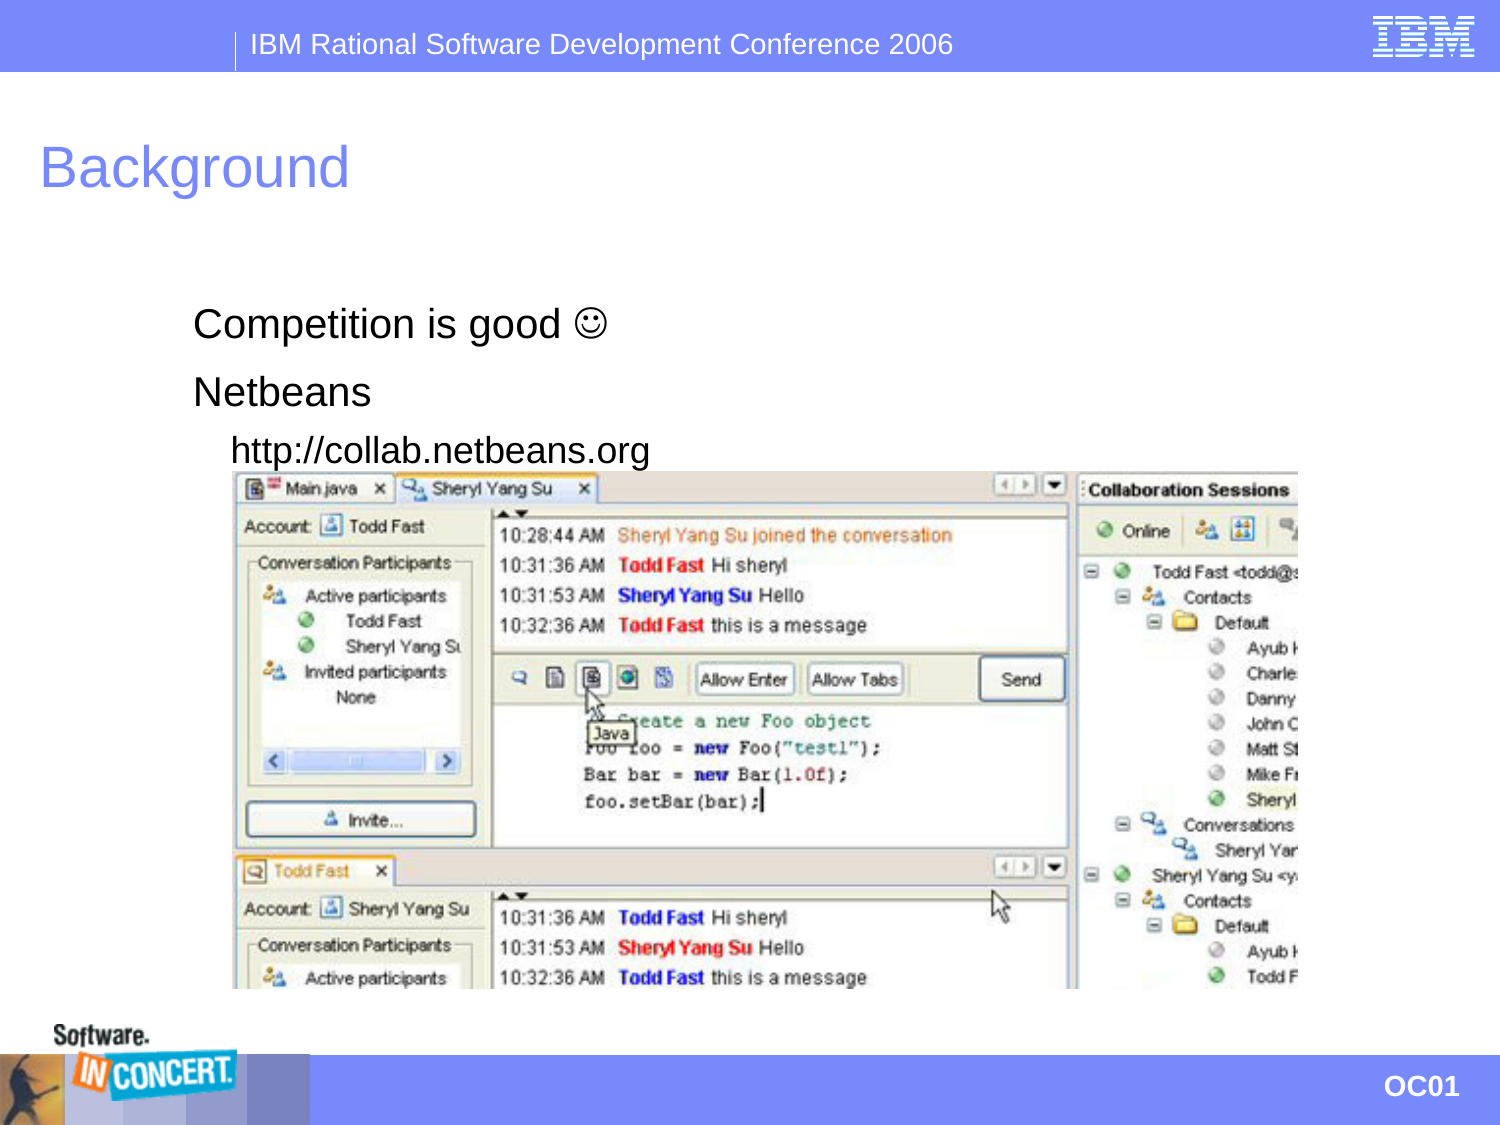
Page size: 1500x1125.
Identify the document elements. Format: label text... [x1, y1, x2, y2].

text_box Competition is good  Netbeans http://collab.netbeans.org [178, 293, 1417, 670]
picture [232, 670, 1298, 989]
picture [0, 1024, 310, 1125]
title Background [25, 132, 1415, 211]
